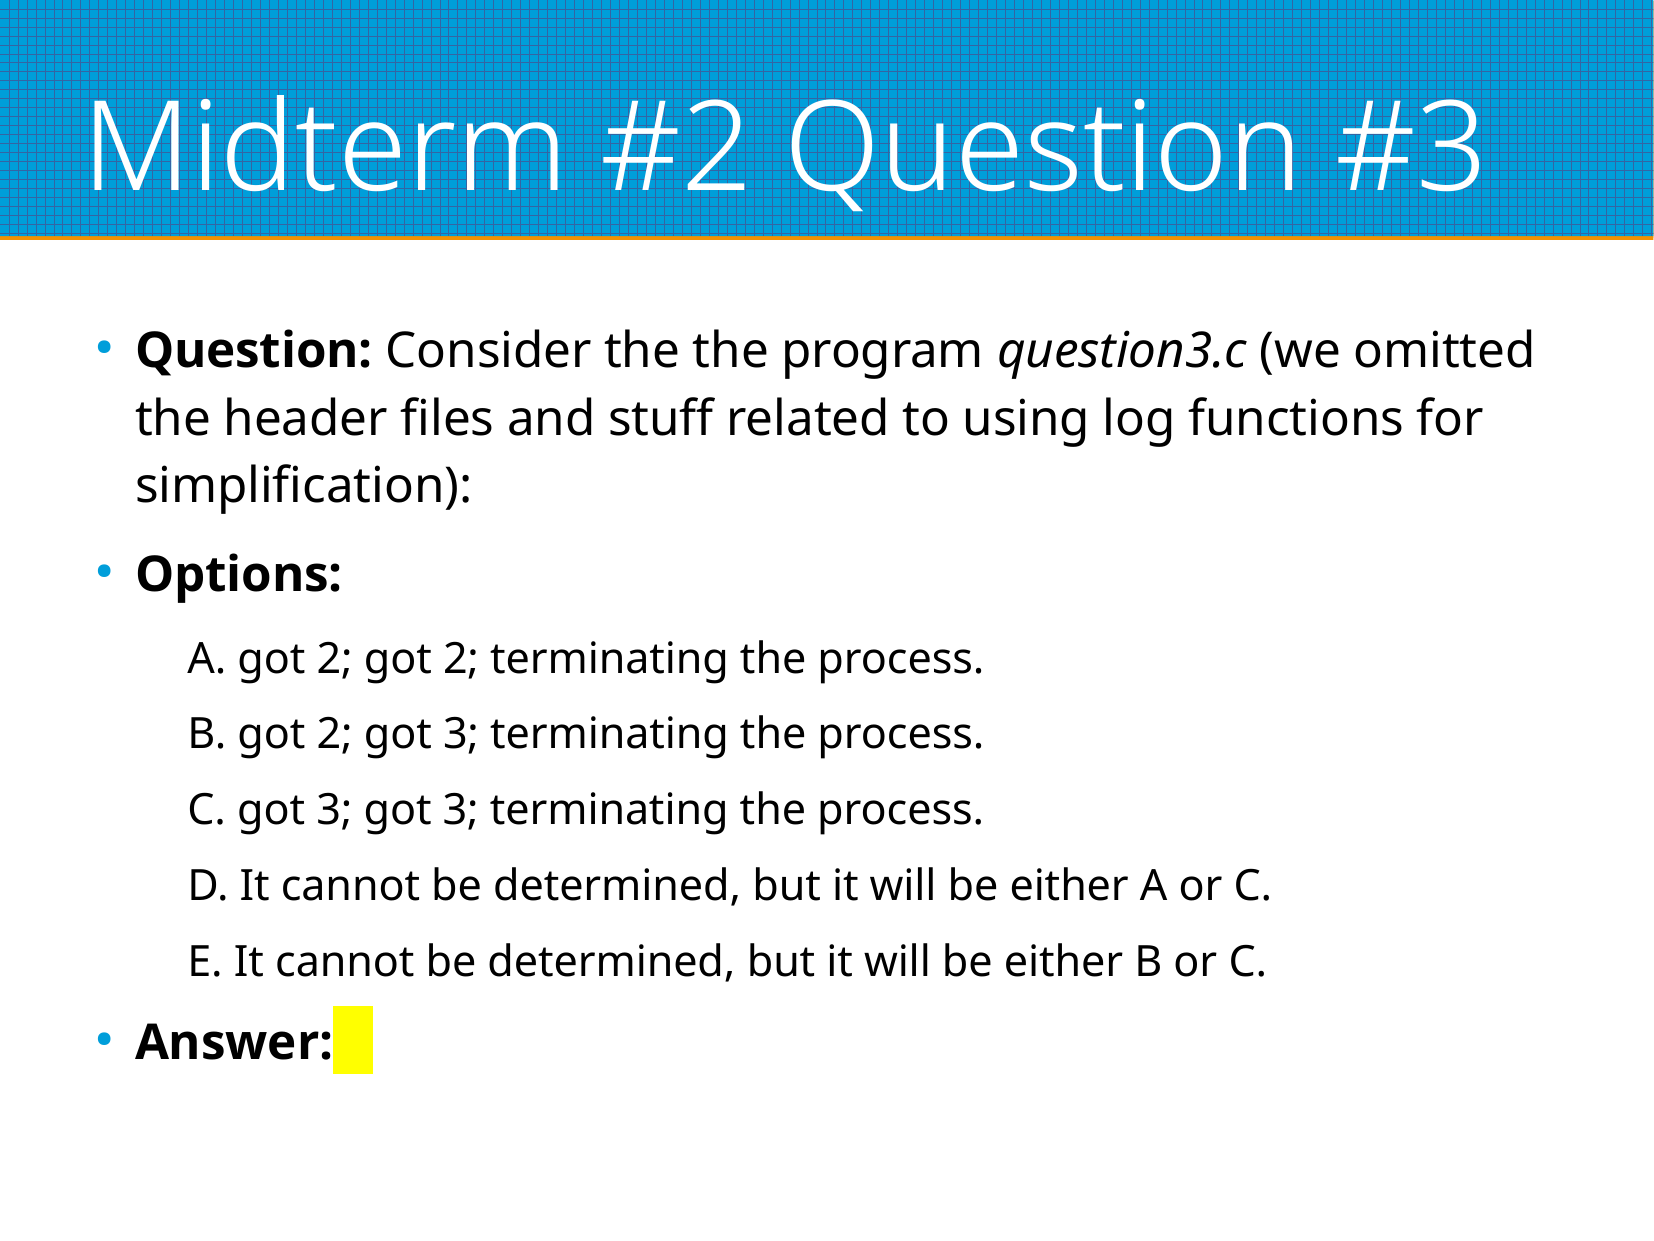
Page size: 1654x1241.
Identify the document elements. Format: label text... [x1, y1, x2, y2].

list Question: Consider the the program question3.c (we omitted the header files and stuff related to using log functions for simplification): Options: A. got 2; got 2; terminating the process. B. got 2; got 3; terminating the process. C. got 3; got 3; terminating the process. D. It cannot be determined, but it will be either A or C. E. It cannot be determined, but it will be either B or C. Answer: E [82, 314, 1563, 1081]
title Midterm #2 Question #3 [82, 19, 1571, 227]
